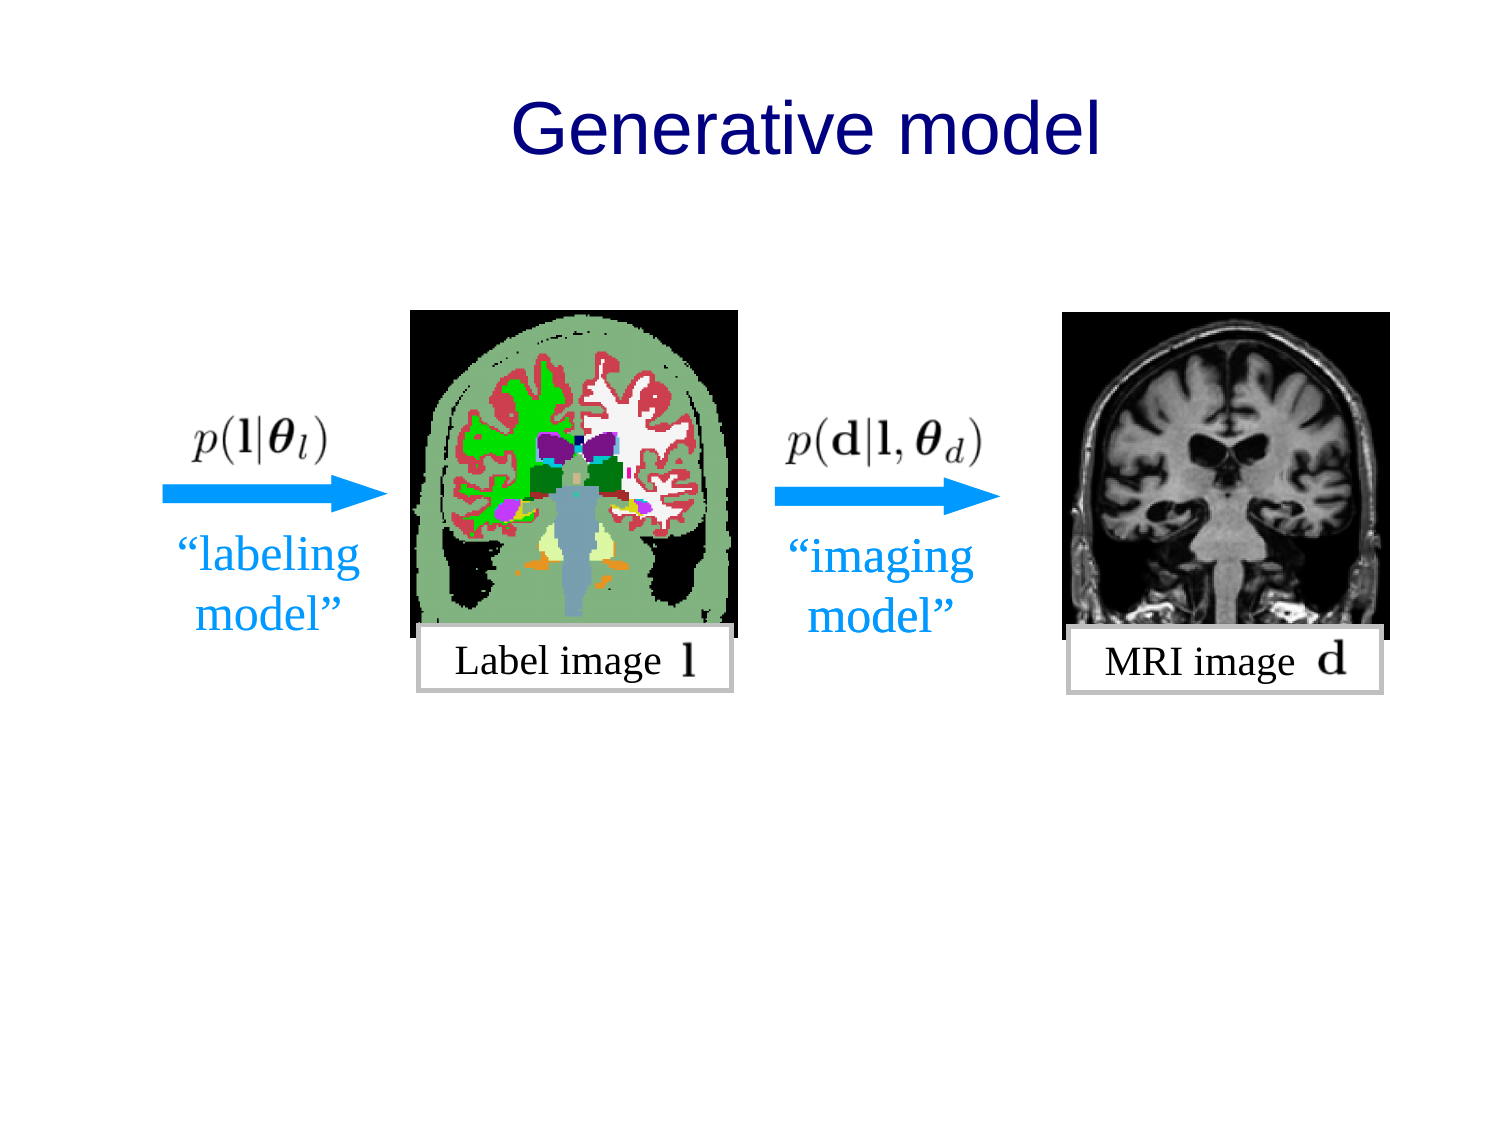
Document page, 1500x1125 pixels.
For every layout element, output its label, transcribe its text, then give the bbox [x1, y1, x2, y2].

text_box [137, 304, 1001, 516]
text_box Label image [418, 624, 732, 691]
picture [174, 402, 335, 475]
picture [410, 310, 738, 638]
picture [1062, 312, 1390, 684]
picture [762, 399, 988, 482]
text_box “labeling model” [125, 512, 413, 648]
title Generative model [149, 65, 1463, 179]
text_box “imaging model” [737, 515, 1026, 651]
picture [654, 626, 713, 690]
text_box MRI image [1068, 626, 1382, 693]
text_box [137, 638, 800, 733]
